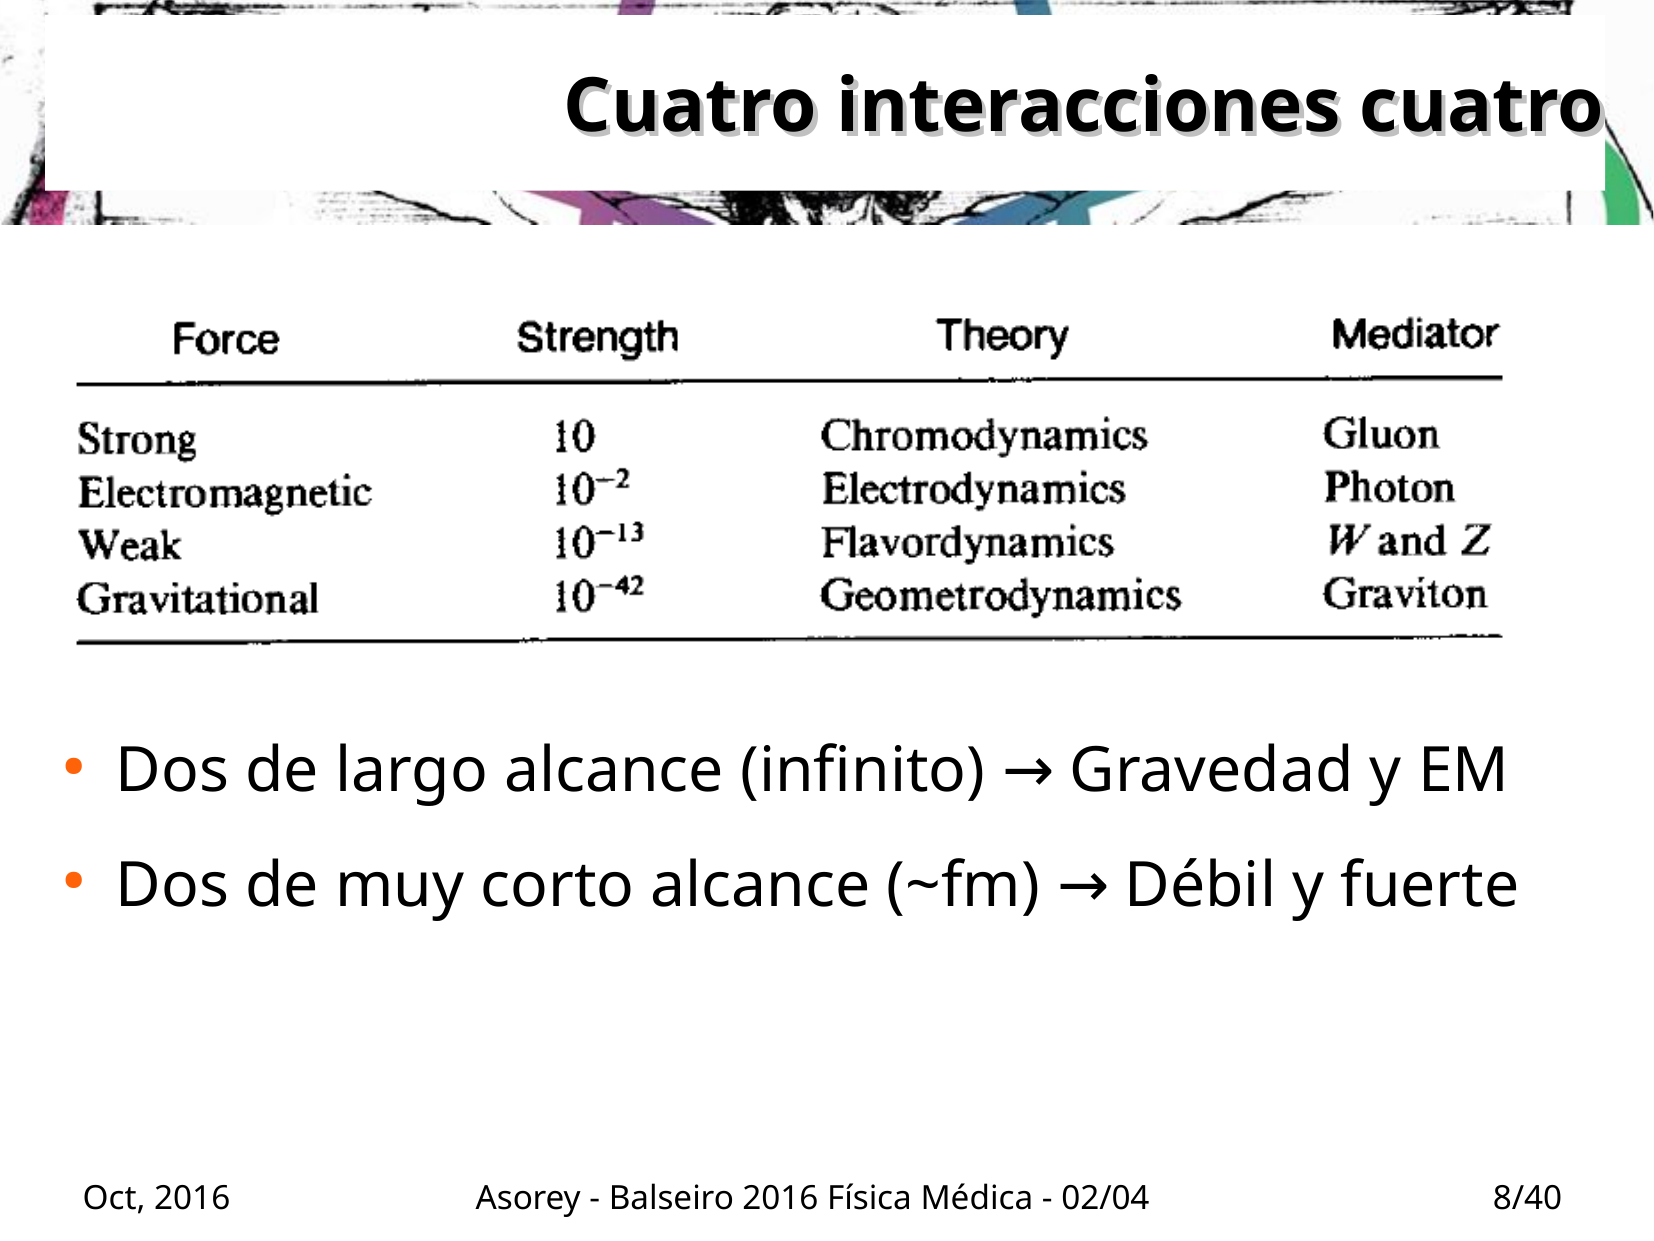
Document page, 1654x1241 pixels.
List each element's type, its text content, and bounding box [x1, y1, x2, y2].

title Cuatro interacciones cuatro [45, 15, 1606, 191]
picture [0, 0, 1654, 225]
list Dos de largo alcance (infinito) → Gravedad y EM Dos de muy corto alcance (~fm) → Débil y fuerte [45, 725, 1606, 1155]
picture [45, 276, 1606, 663]
